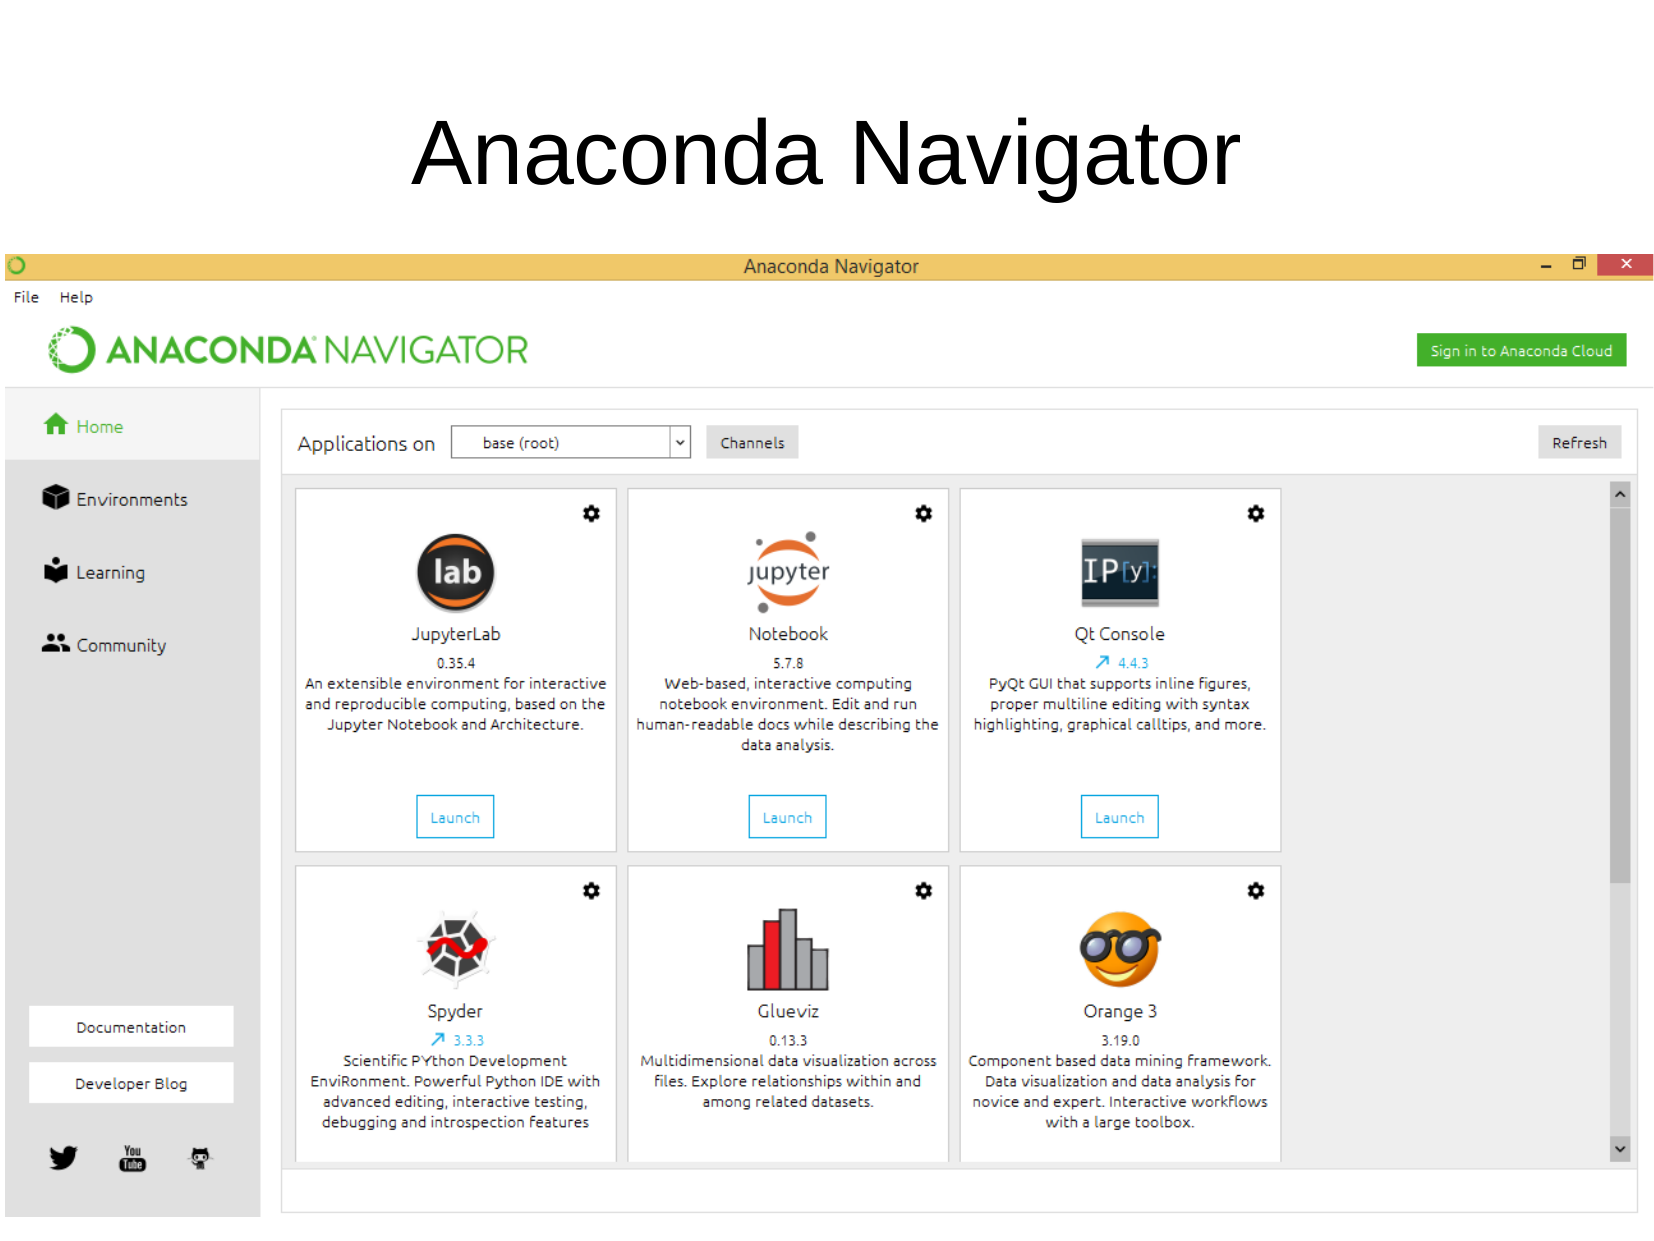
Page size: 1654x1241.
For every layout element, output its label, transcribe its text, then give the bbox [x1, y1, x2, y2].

title Anaconda Navigator [82, 49, 1571, 254]
picture [5, 254, 1654, 1217]
